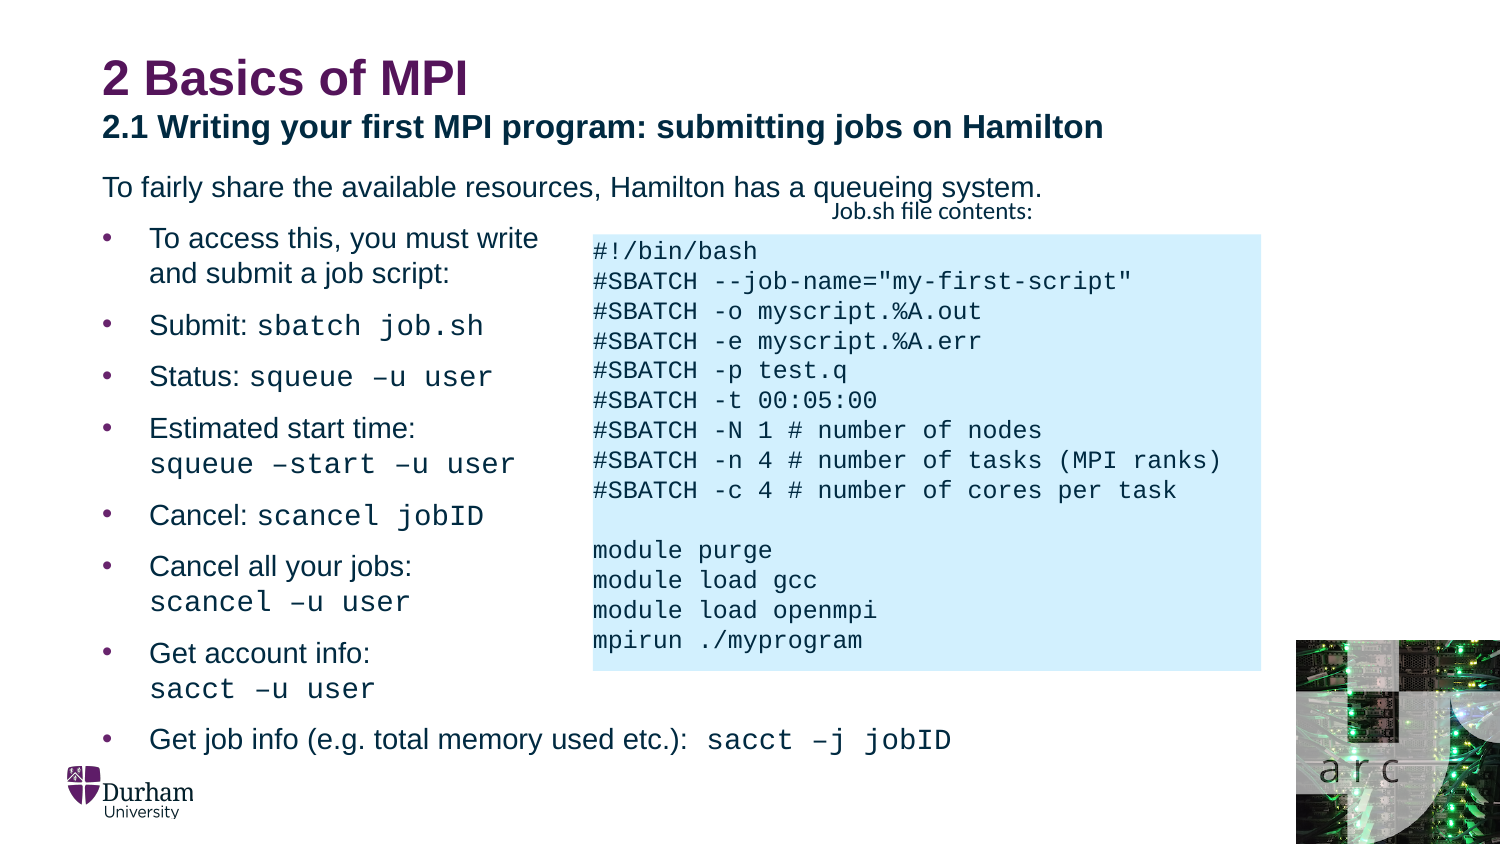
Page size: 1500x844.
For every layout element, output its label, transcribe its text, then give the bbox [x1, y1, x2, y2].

title 2 Basics of MPI 2.1 Writing your first MPI program: submitting jobs on Hamilton [101, 45, 1399, 187]
text_box #!/bin/bash #SBATCH --job-name="my-first-script" #SBATCH -o myscript.%A.out #SBATCH -e myscript.%A.err #SBATCH -p test.q #SBATCH -t 00:05:00 #SBATCH -N 1 # number of nodes #SBATCH -n 4 # number of tasks (MPI ranks) #SBATCH -c 4 # number of cores per task module purge module load gcc module load openmpi mpirun ./myprogram [592, 234, 1262, 671]
list To fairly share the available resources, Hamilton has a queueing system. To access this, you must write and submit a job script: Submit: sbatch job.sh Status: squeue –u user Estimated start time: squeue –start –u user Cancel: scancel jobID Cancel all your jobs: scancel –u user Get account info: sacct –u user Get job info (e.g. total memory used etc.): sacct –j jobID [101, 167, 1258, 506]
text_box Job.sh file contents: [816, 187, 1065, 233]
picture [67, 766, 193, 819]
picture [1296, 640, 1500, 844]
